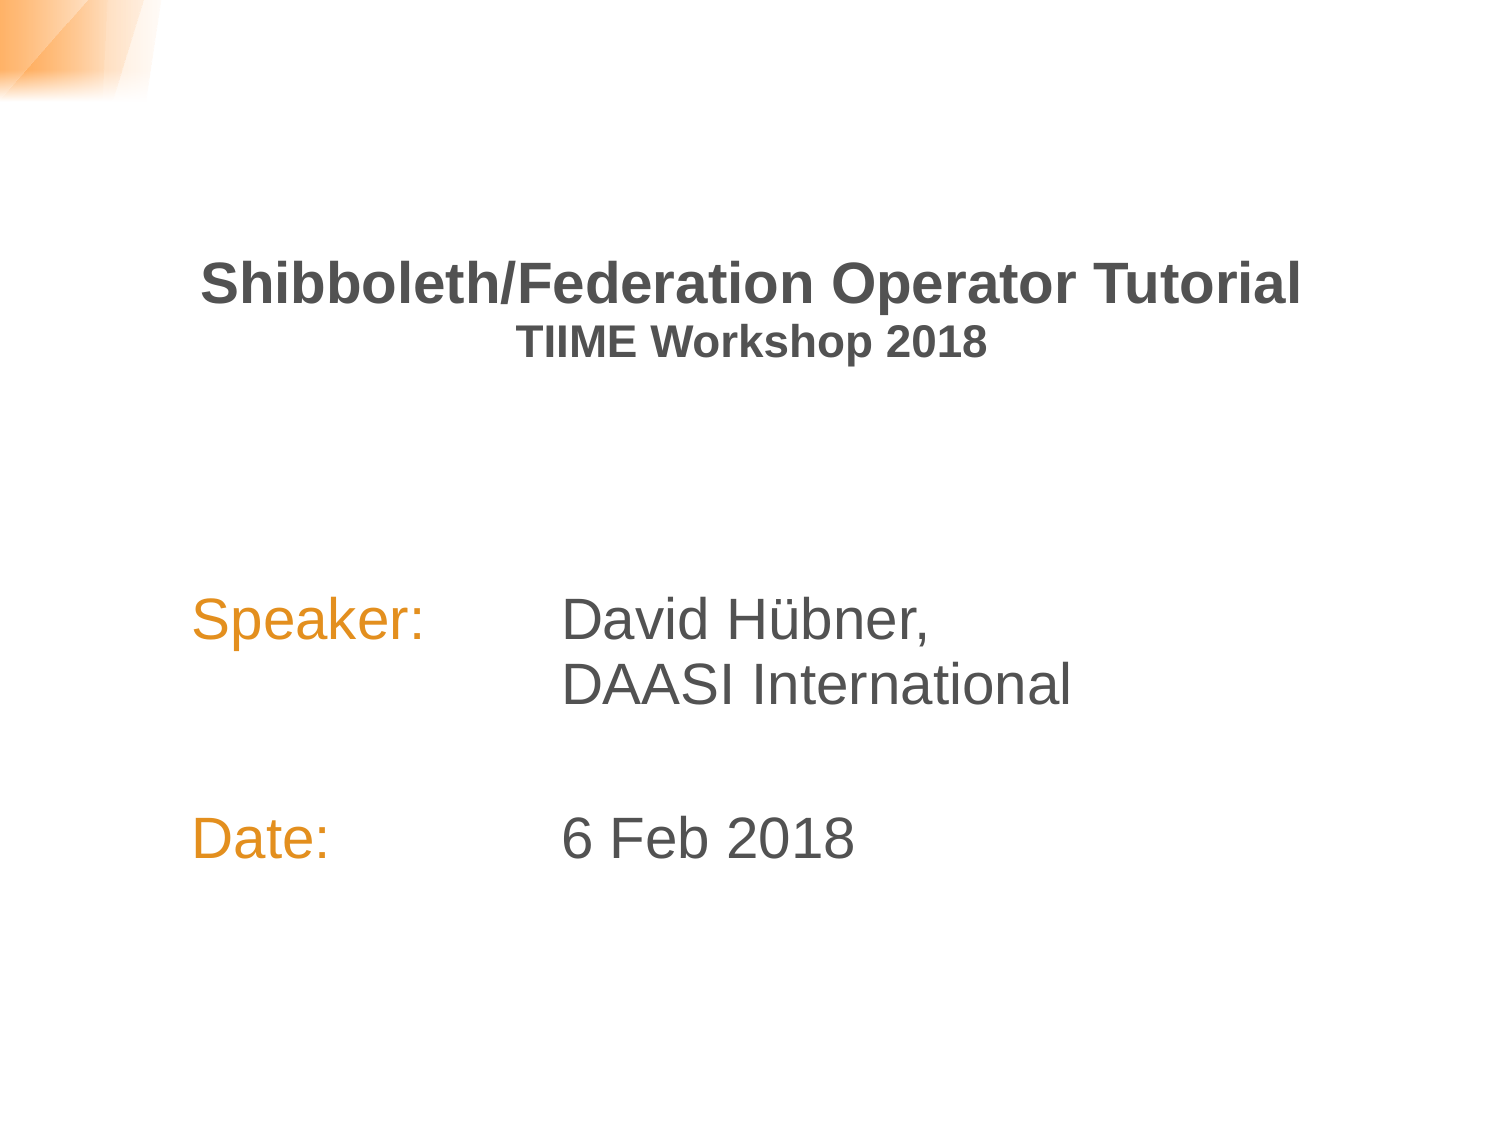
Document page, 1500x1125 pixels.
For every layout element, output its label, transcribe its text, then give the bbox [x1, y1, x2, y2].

text_box Speaker: David Hübner, DAASI International Date: 6 Feb 2018 [177, 579, 1335, 878]
subtitle Shibboleth/Federation Operator Tutorial TIIME Workshop 2018 [84, 165, 1420, 454]
